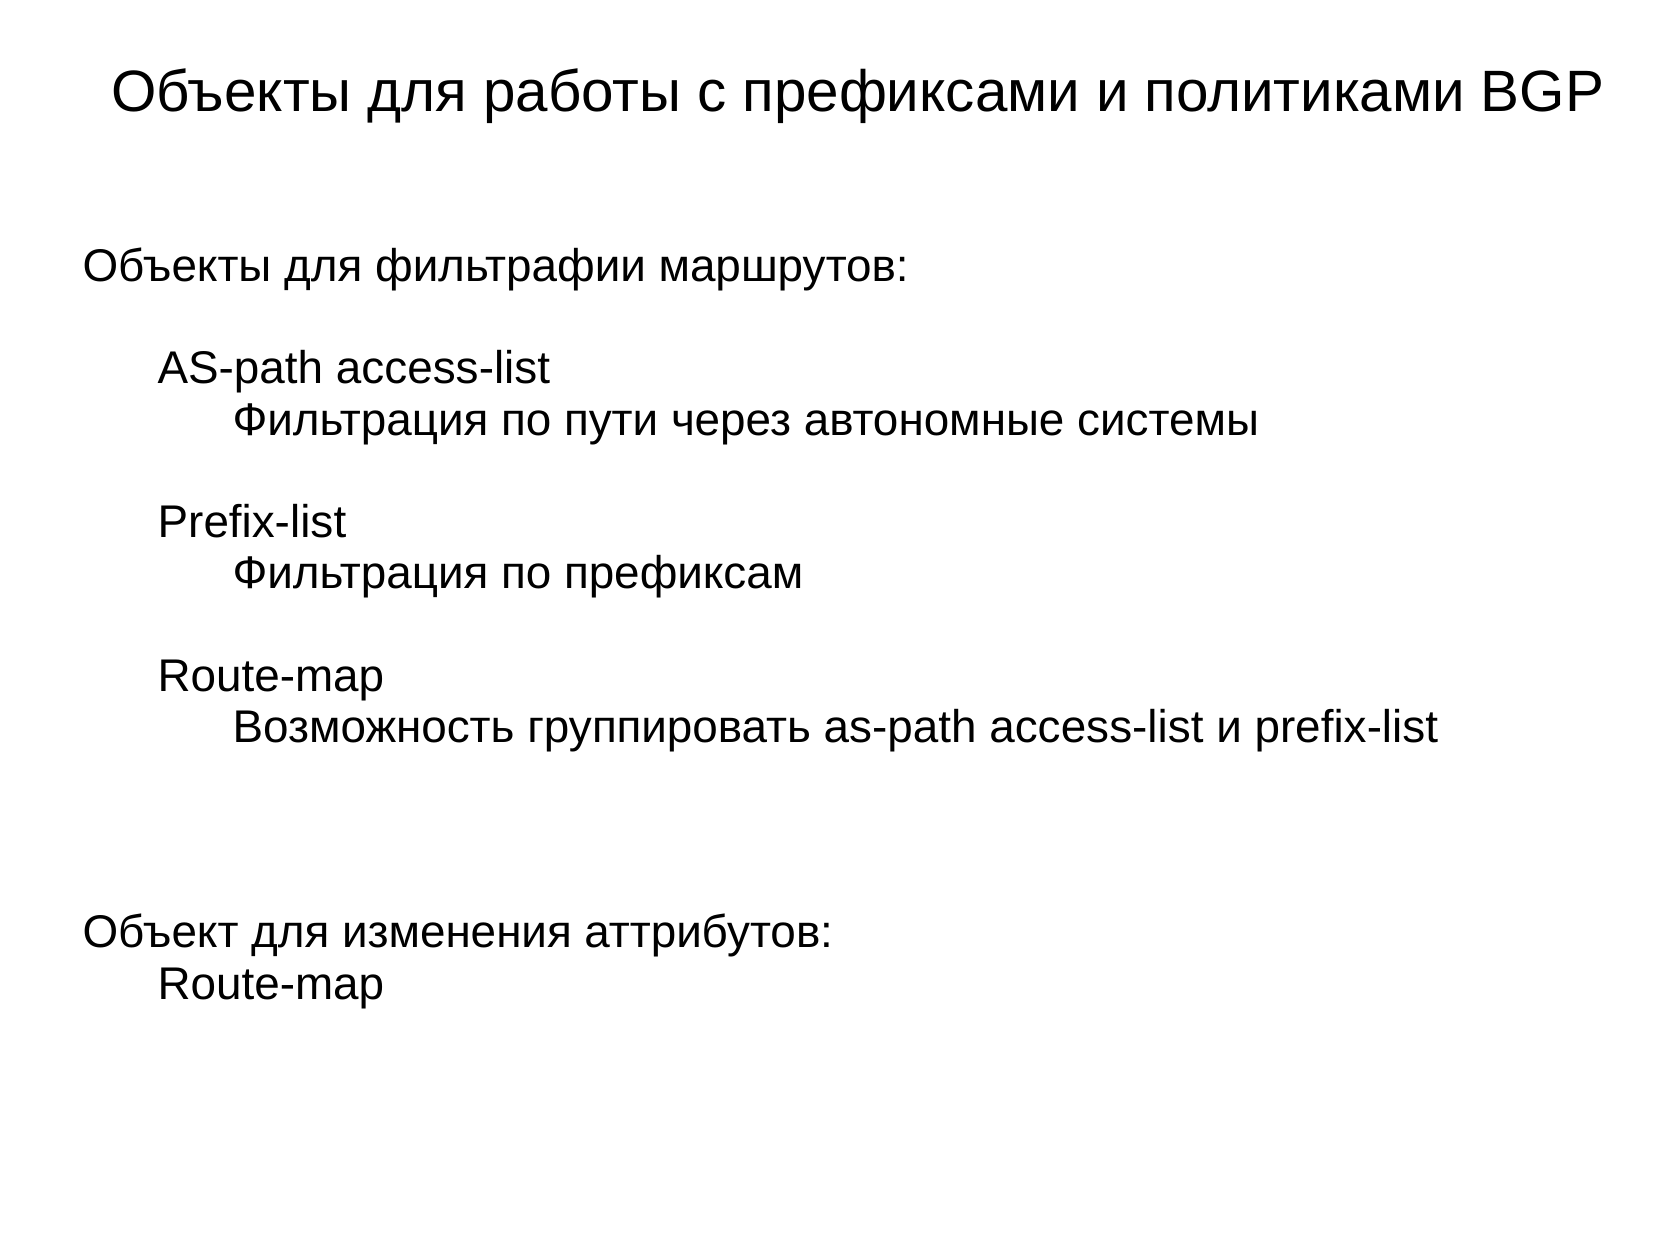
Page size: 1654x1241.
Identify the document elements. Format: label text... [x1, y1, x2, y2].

title Объекты для работы с префиксами и политиками BGP [82, 48, 1613, 133]
text_box Объекты для фильтрафии маршрутов: AS-path access-list Фильтрация по пути через автономные системы Prefix-list Фильтрация по префиксам Route-map Возможность группировать as-path access-list и prefix-list Объект для изменения аттрибутов: Route-map [82, 161, 1530, 1088]
